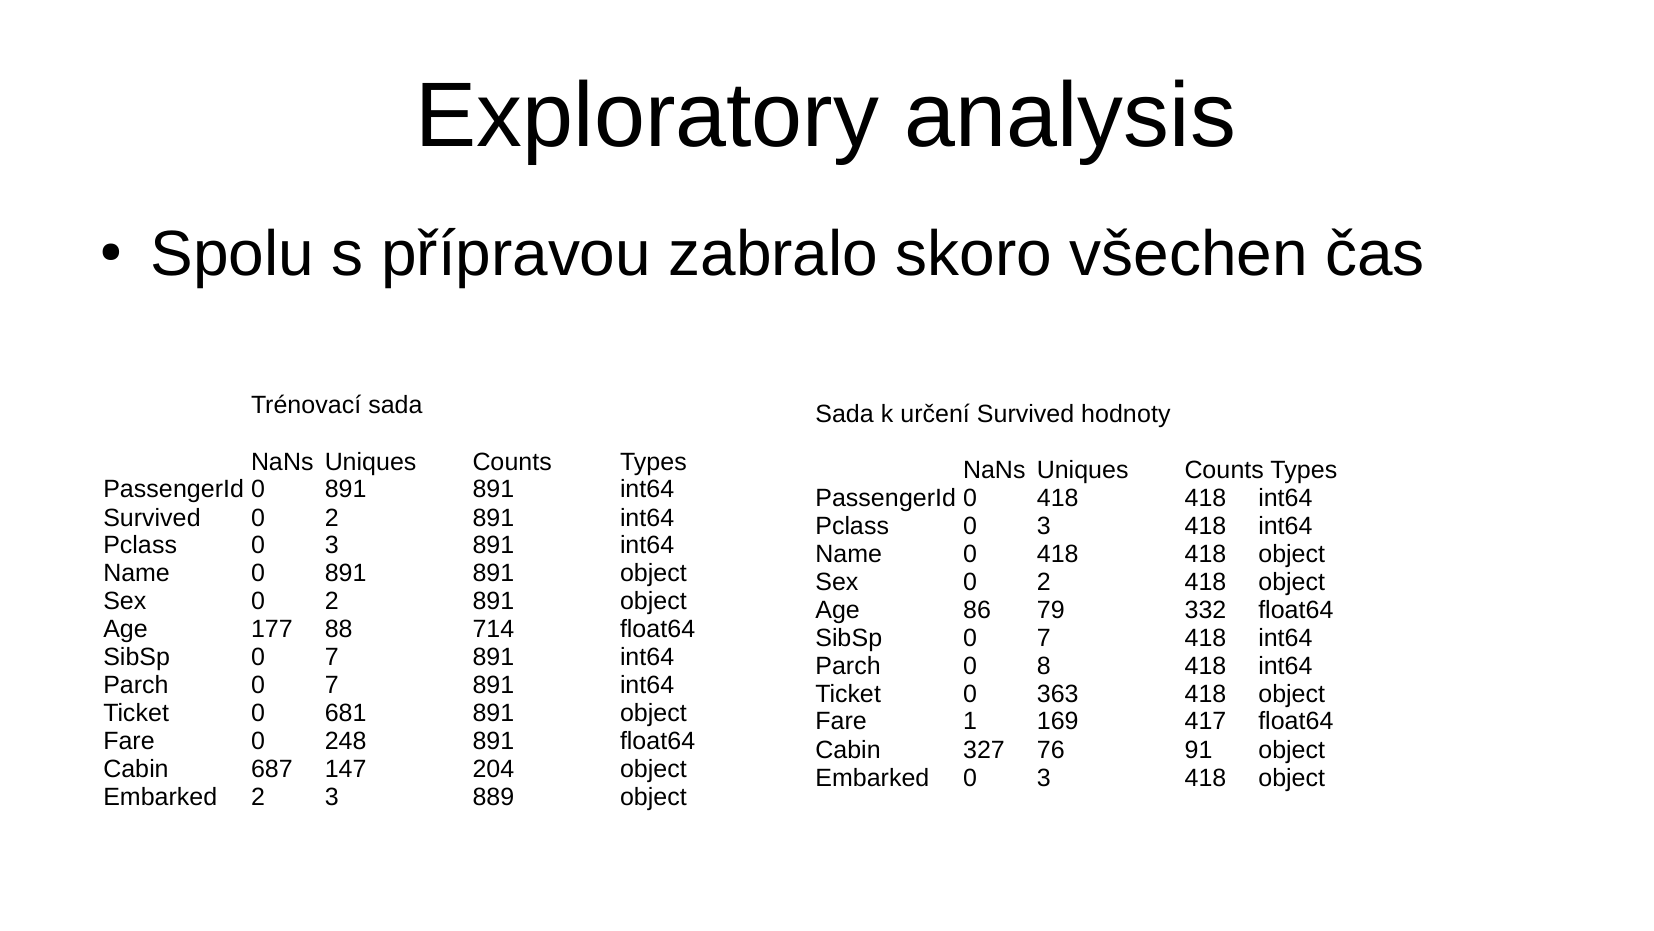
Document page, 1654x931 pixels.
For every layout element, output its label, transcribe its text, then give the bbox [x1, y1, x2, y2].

title Exploratory analysis [82, 37, 1571, 193]
list Spolu s přípravou zabralo skoro všechen čas [82, 217, 1571, 290]
text_box Trénovací sada NaNs Uniques Counts Types PassengerId 0 891 891 int64 Survived 0 2 891 int64 Pclass 0 3 891 int64 Name 0 891 891 object Sex 0 2 891 object Age 177 88 714 float64 SibSp 0 7 891 int64 Parch 0 7 891 int64 Ticket 0 681 891 object Fare 0 248 891 float64 Cabin 687 147 204 object Embarked 2 3 889 object [88, 383, 735, 827]
text_box Sada k určení Survived hodnoty NaNs Uniques Counts Types PassengerId 0 418 418 int64 Pclass 0 3 418 int64 Name 0 418 418 object Sex 0 2 418 object Age 86 79 332 float64 SibSp 0 7 418 int64 Parch 0 8 418 int64 Ticket 0 363 418 object Fare 1 169 417 float64 Cabin 327 76 91 object Embarked 0 3 418 object [800, 392, 1447, 799]
